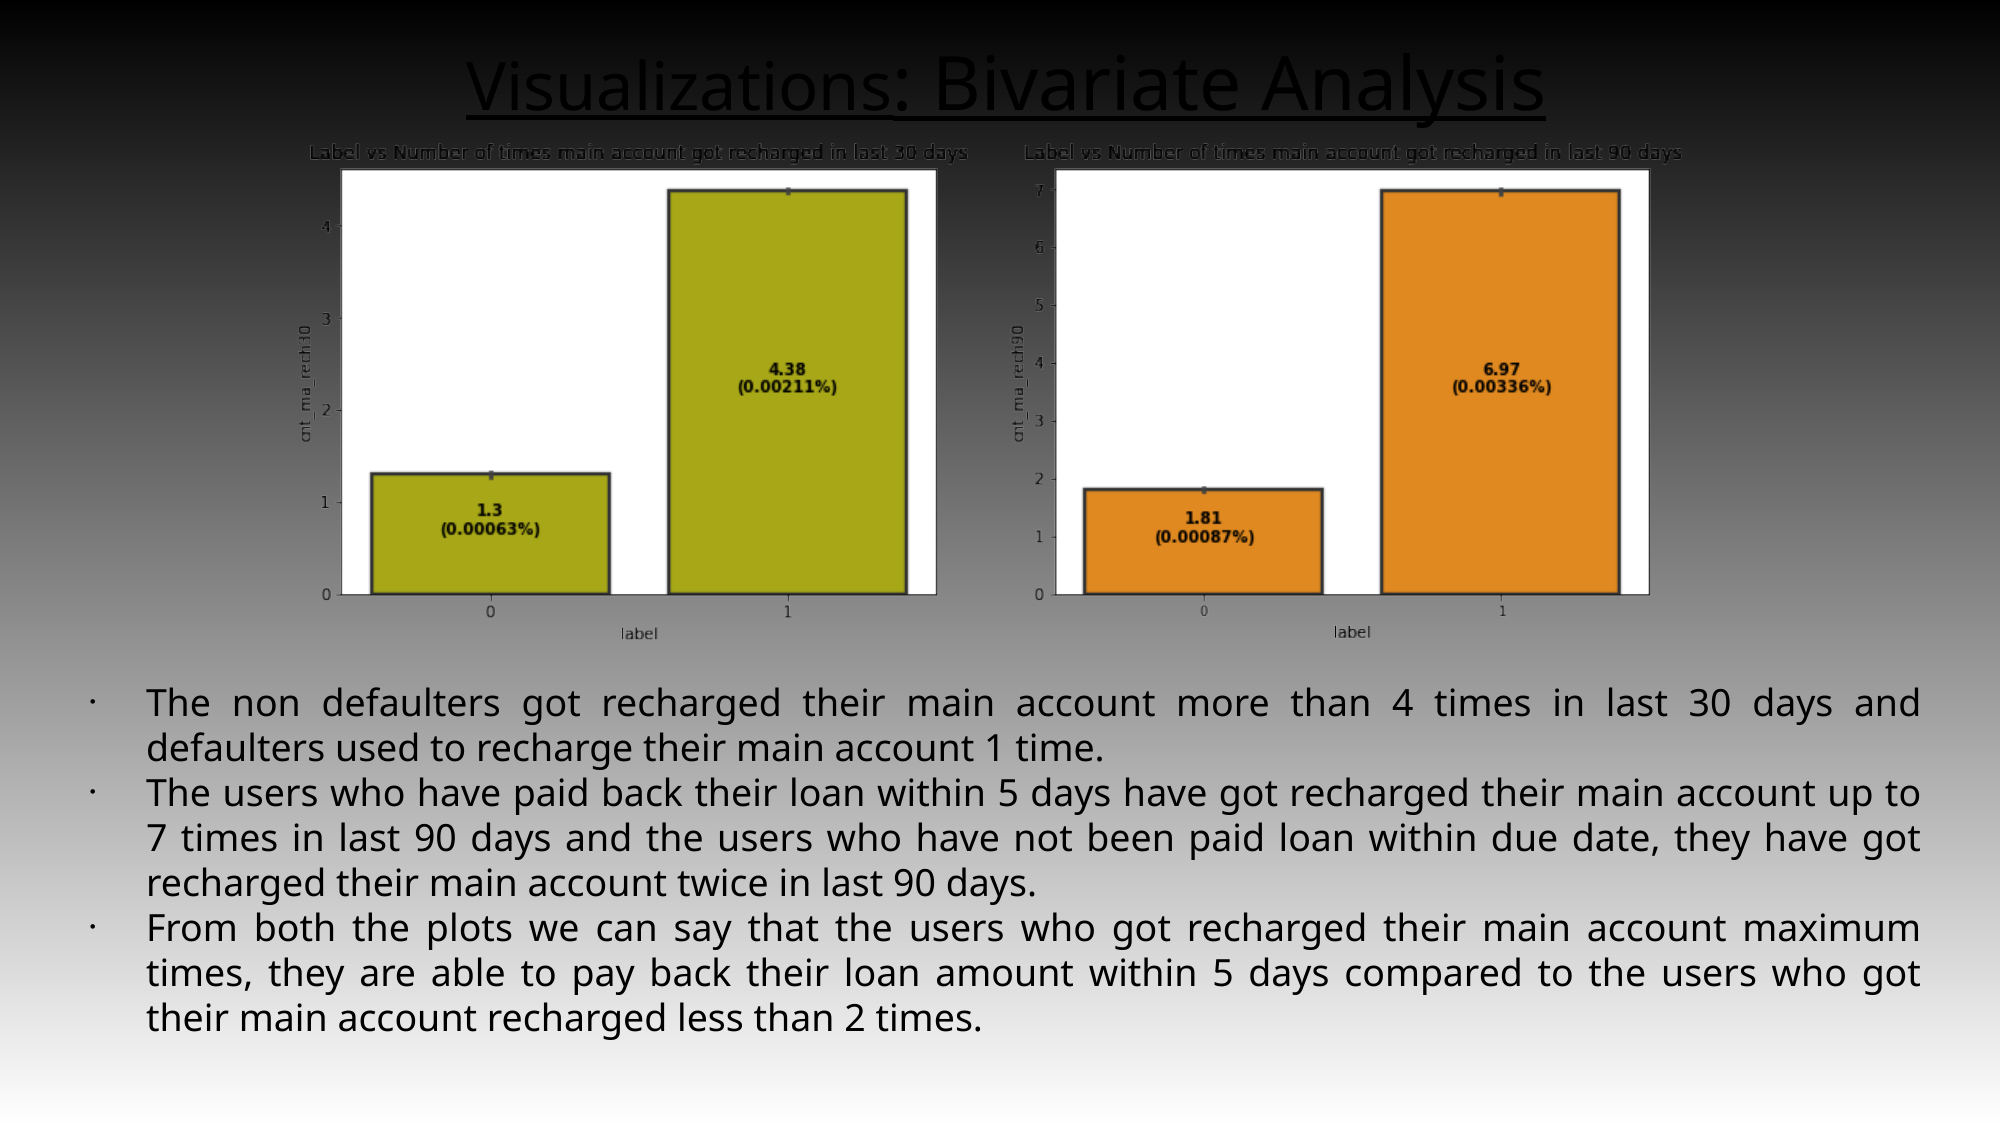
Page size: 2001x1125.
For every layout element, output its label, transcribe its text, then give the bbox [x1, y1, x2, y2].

picture [286, 133, 1693, 654]
text_box The non defaulters got recharged their main account more than 4 times in last 30 days and defaulters used to recharge their main account 1 time. The users who have paid back their loan within 5 days have got recharged their main account up to 7 times in last 90 days and the users who have not been paid loan within due date, they have got recharged their main account twice in last 90 days. From both the plots we can say that the users who got recharged their main account maximum times, they are able to pay back their loan amount within 5 days compared to the users who got their main account recharged less than 2 times. [75, 671, 1938, 1047]
text_box Visualizations: Bivariate Analysis [75, 27, 1938, 133]
